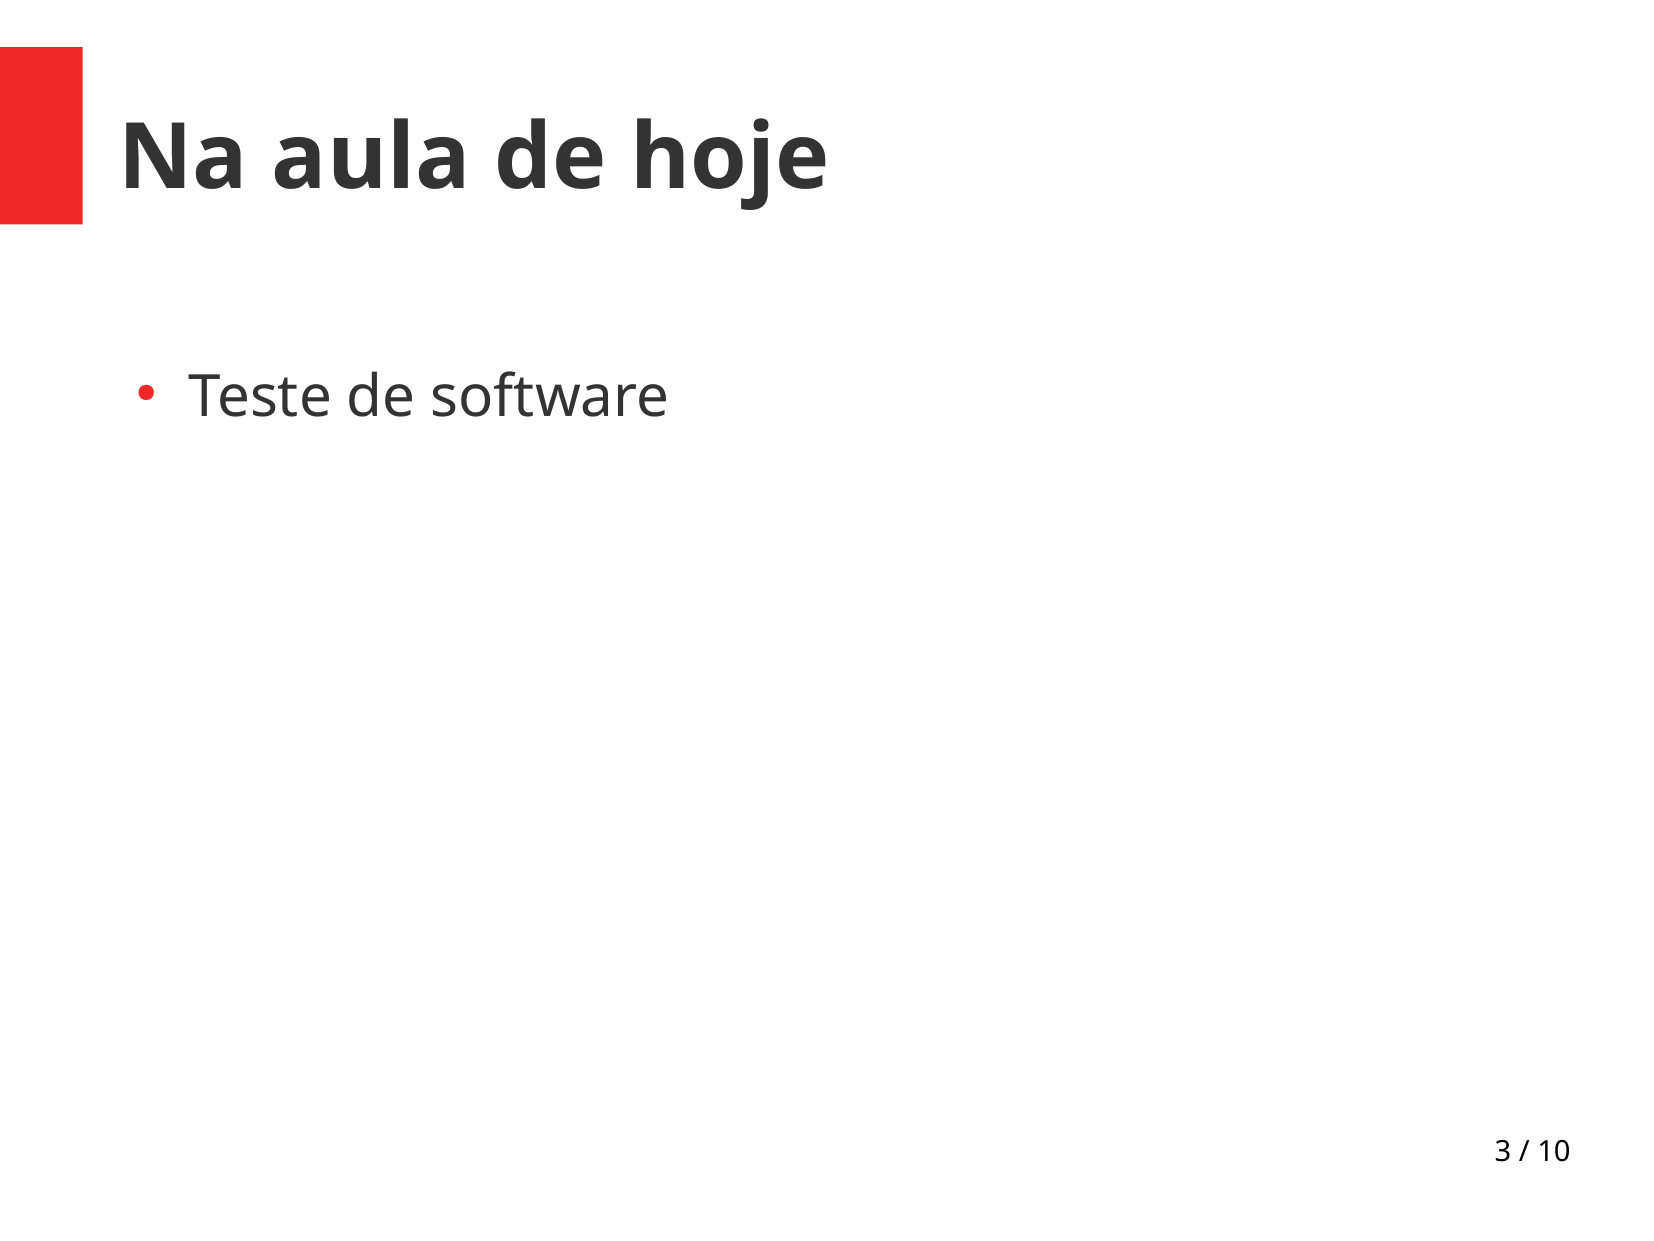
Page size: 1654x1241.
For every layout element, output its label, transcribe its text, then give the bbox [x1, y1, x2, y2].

title Na aula de hoje [118, 49, 1571, 257]
list Teste de software [118, 354, 1536, 1074]
